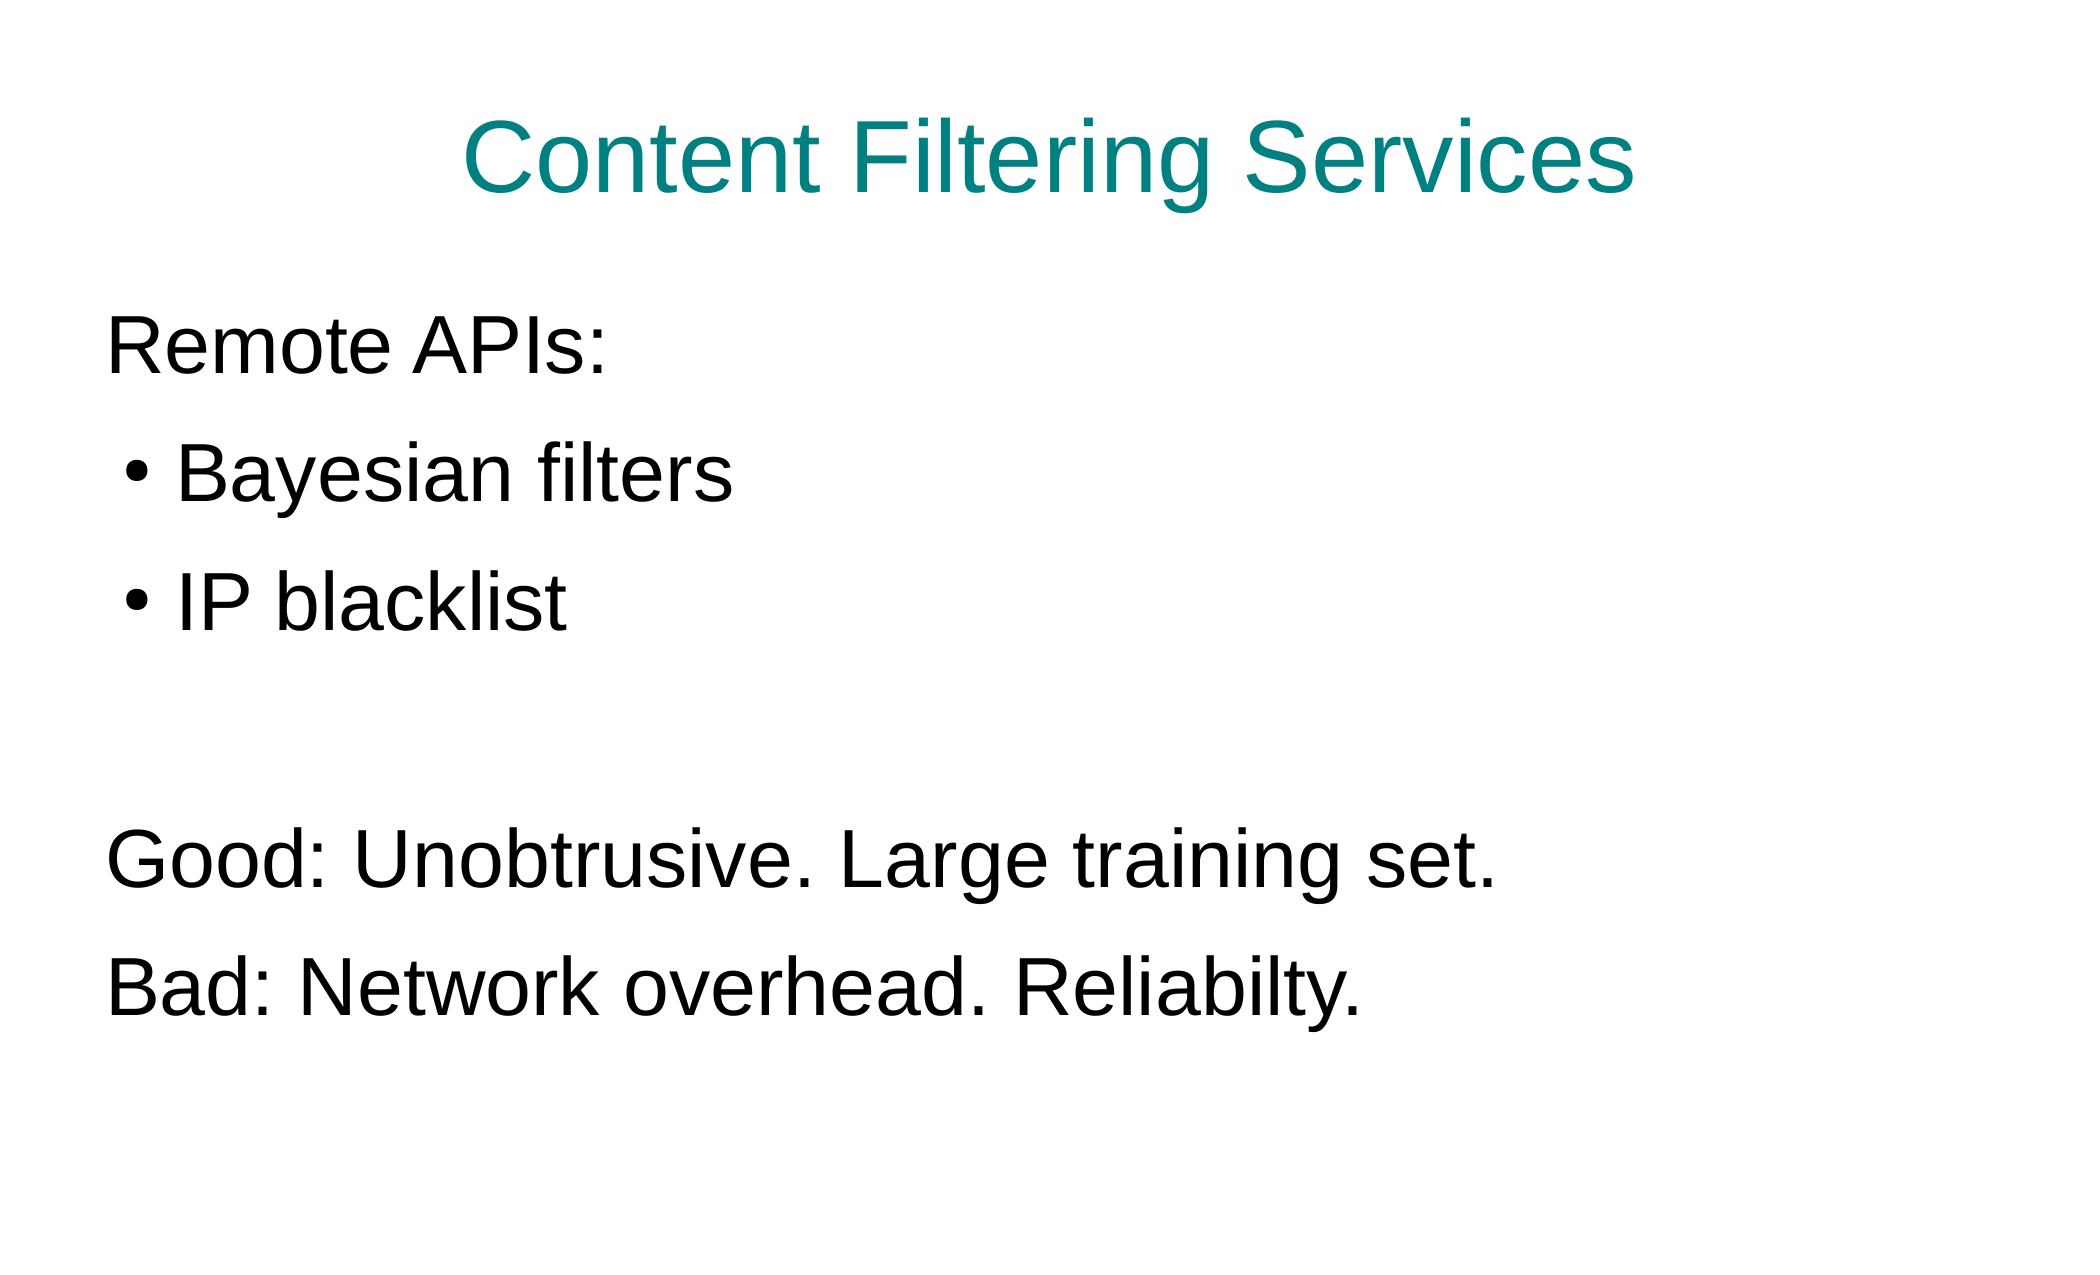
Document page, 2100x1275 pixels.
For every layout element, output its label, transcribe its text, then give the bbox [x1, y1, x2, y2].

list Remote APIs: Bayesian filters IP blacklist Good: Unobtrusive. Large training set. Bad: Network overhead. Reliabilty. [105, 298, 1953, 1038]
title Content Filtering Services [105, 50, 1995, 264]
